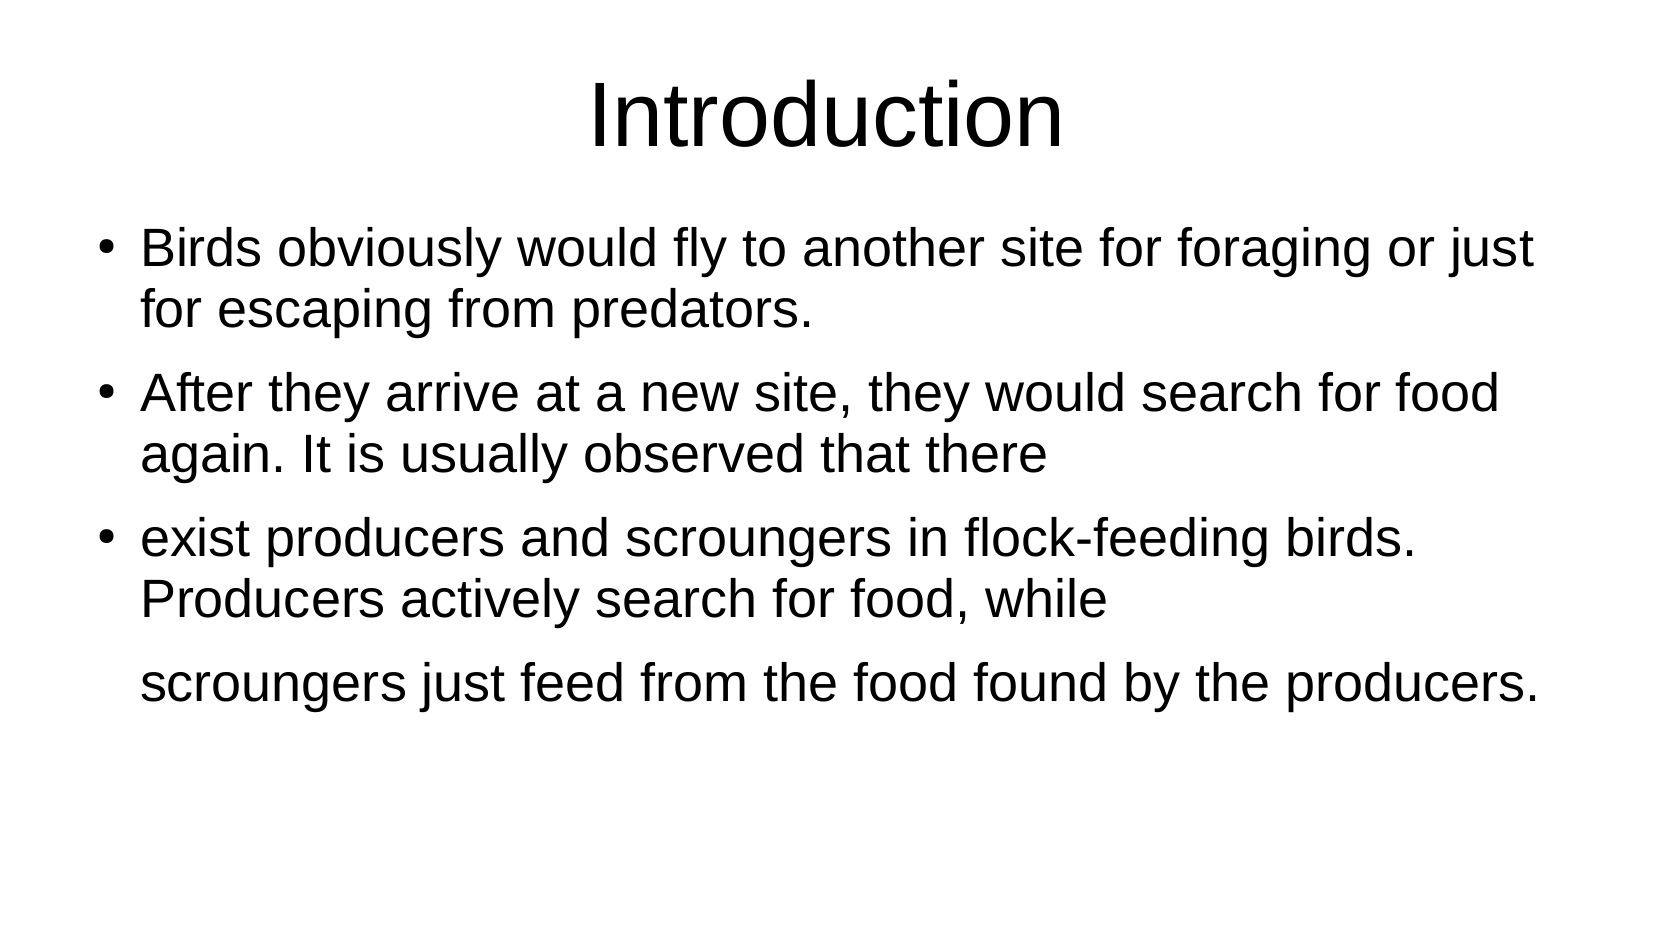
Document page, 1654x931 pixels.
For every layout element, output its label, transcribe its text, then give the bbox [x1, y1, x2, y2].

list Birds obviously would fly to another site for foraging or just for escaping from predators. After they arrive at a new site, they would search for food again. It is usually observed that there exist producers and scroungers in flock-feeding birds. Producers actively search for food, while scroungers just feed from the food found by the producers. [82, 217, 1571, 758]
title Introduction [82, 37, 1571, 193]
